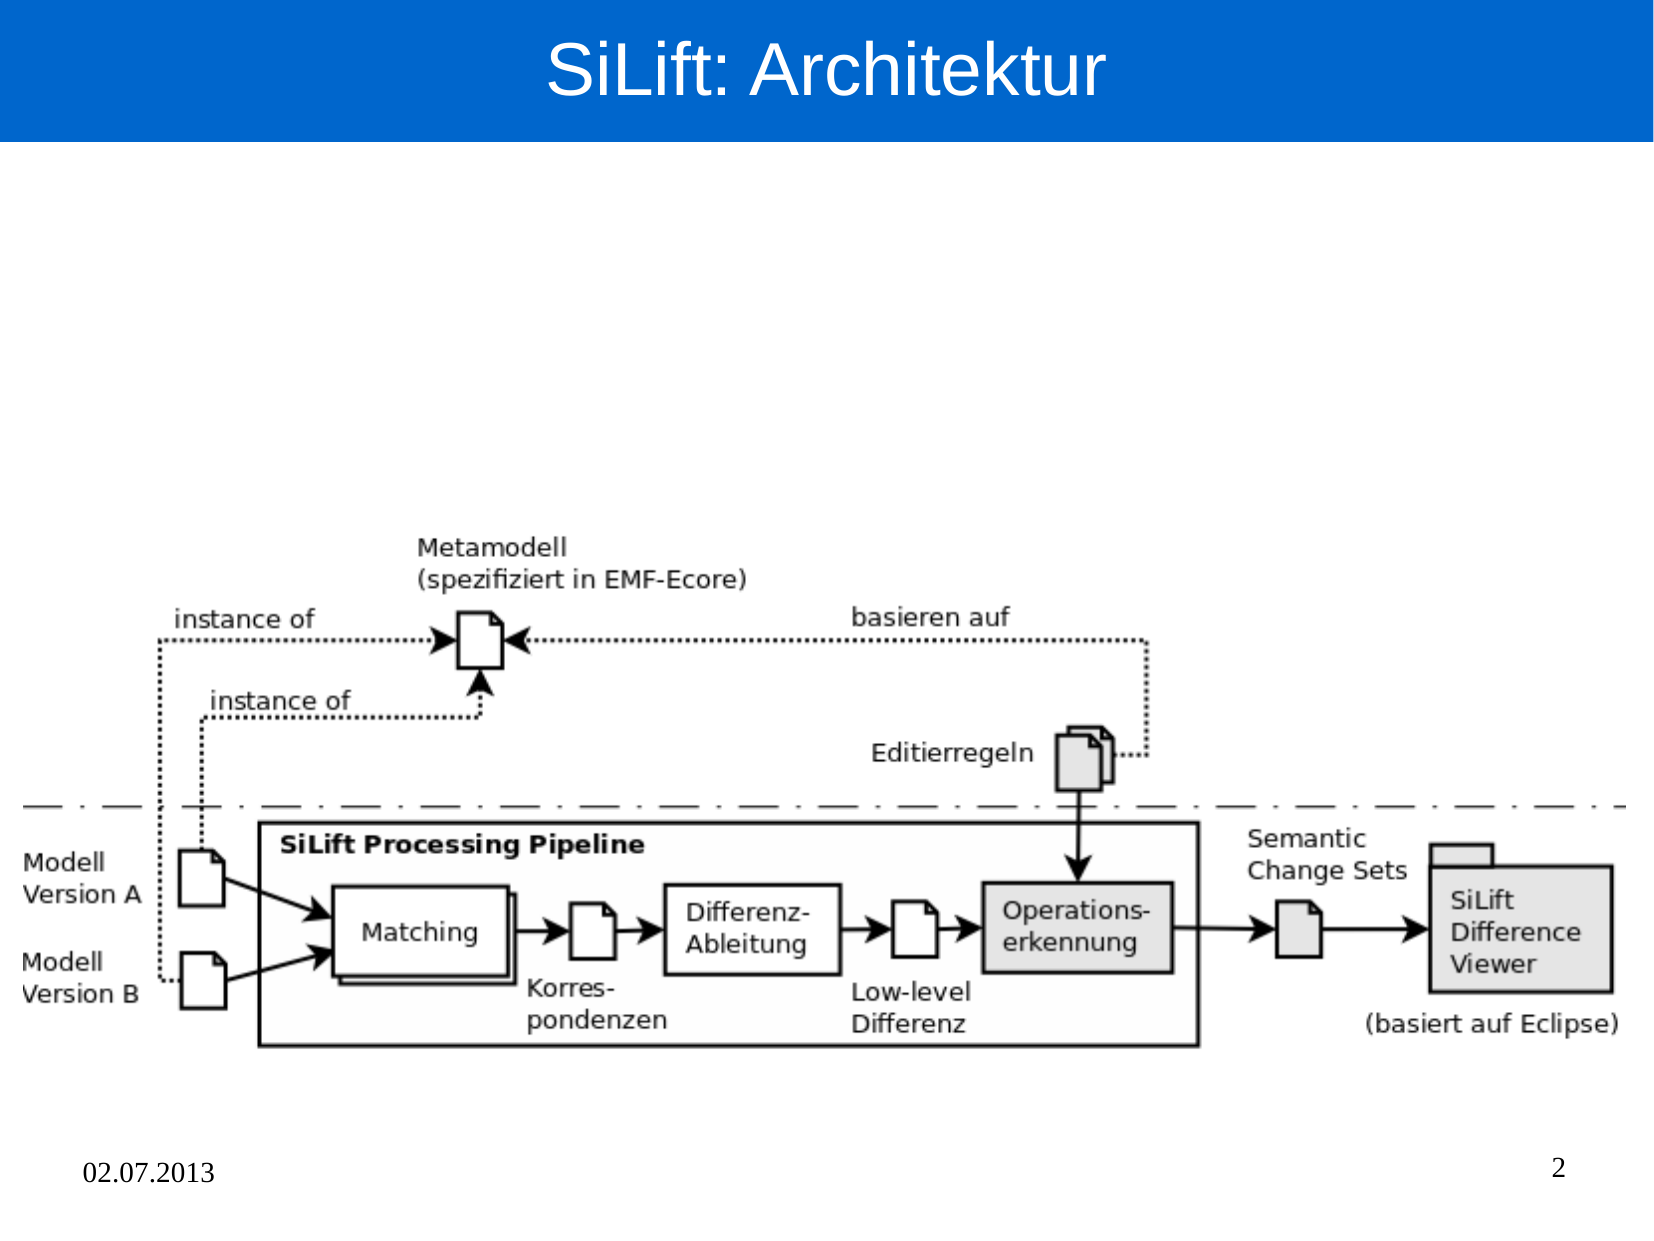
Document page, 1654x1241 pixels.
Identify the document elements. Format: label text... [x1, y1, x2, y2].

title SiLift: Architektur [0, 0, 1654, 142]
picture [23, 513, 1626, 1063]
